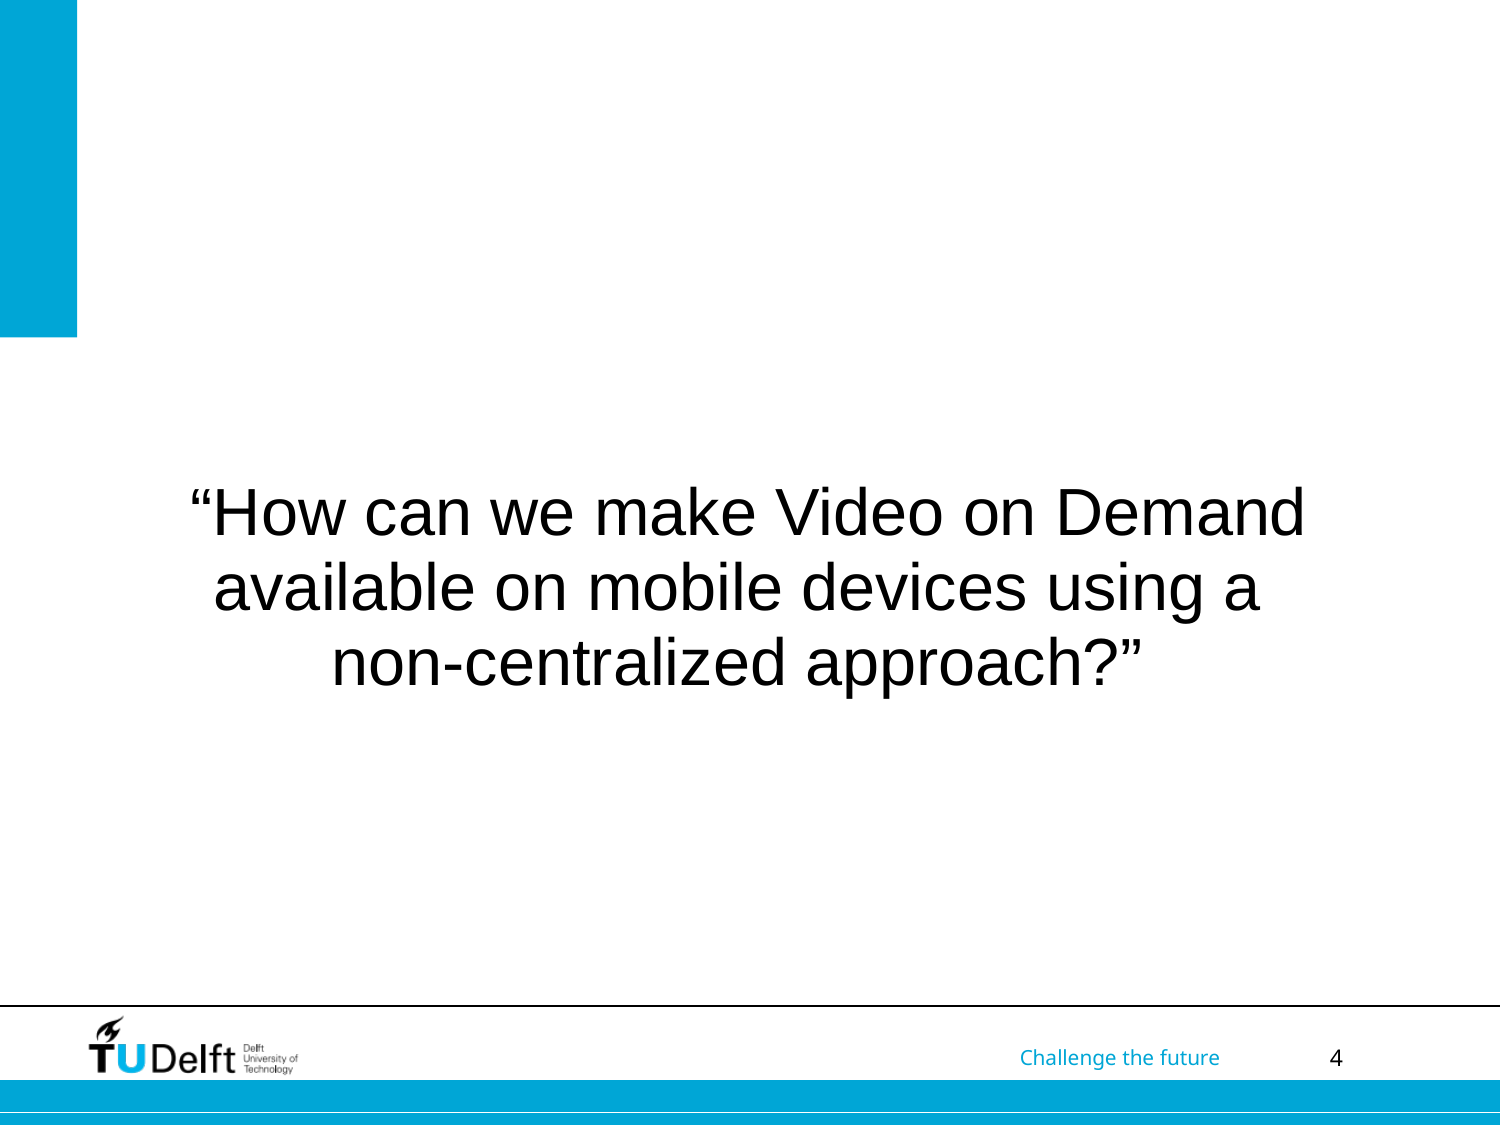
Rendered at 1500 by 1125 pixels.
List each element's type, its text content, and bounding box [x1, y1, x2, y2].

subtitle “How can we make Video on Demand available on mobile devices using a non-centralized approach?” [151, 299, 1323, 876]
